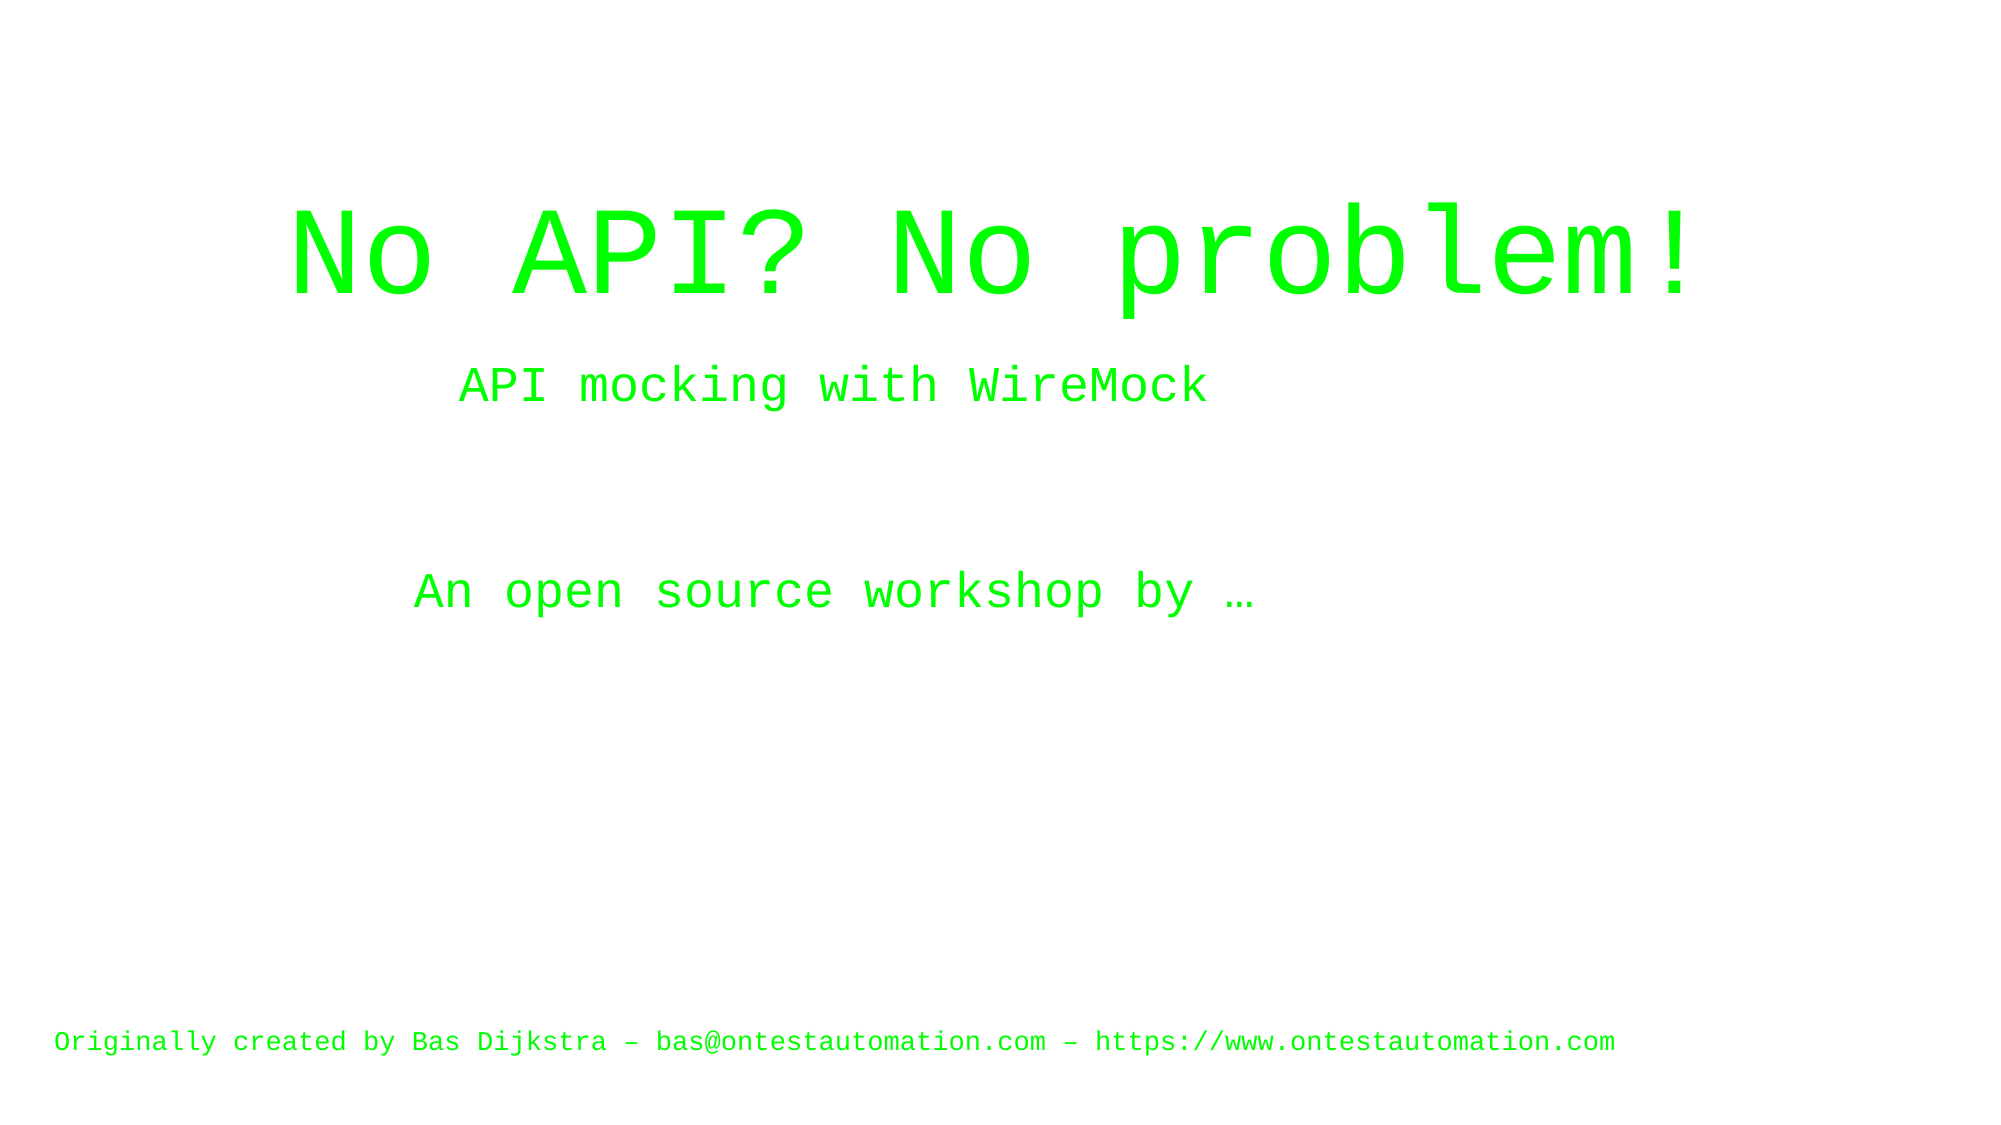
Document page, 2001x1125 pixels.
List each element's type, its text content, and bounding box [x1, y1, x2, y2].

subtitle API mocking with WireMock An open source workshop by … Originally created by Bas Dijkstra – bas@ontestautomation.com – https://www.ontestautomation.com [39, 355, 1960, 1125]
title No API? No problem! [249, 41, 1750, 329]
